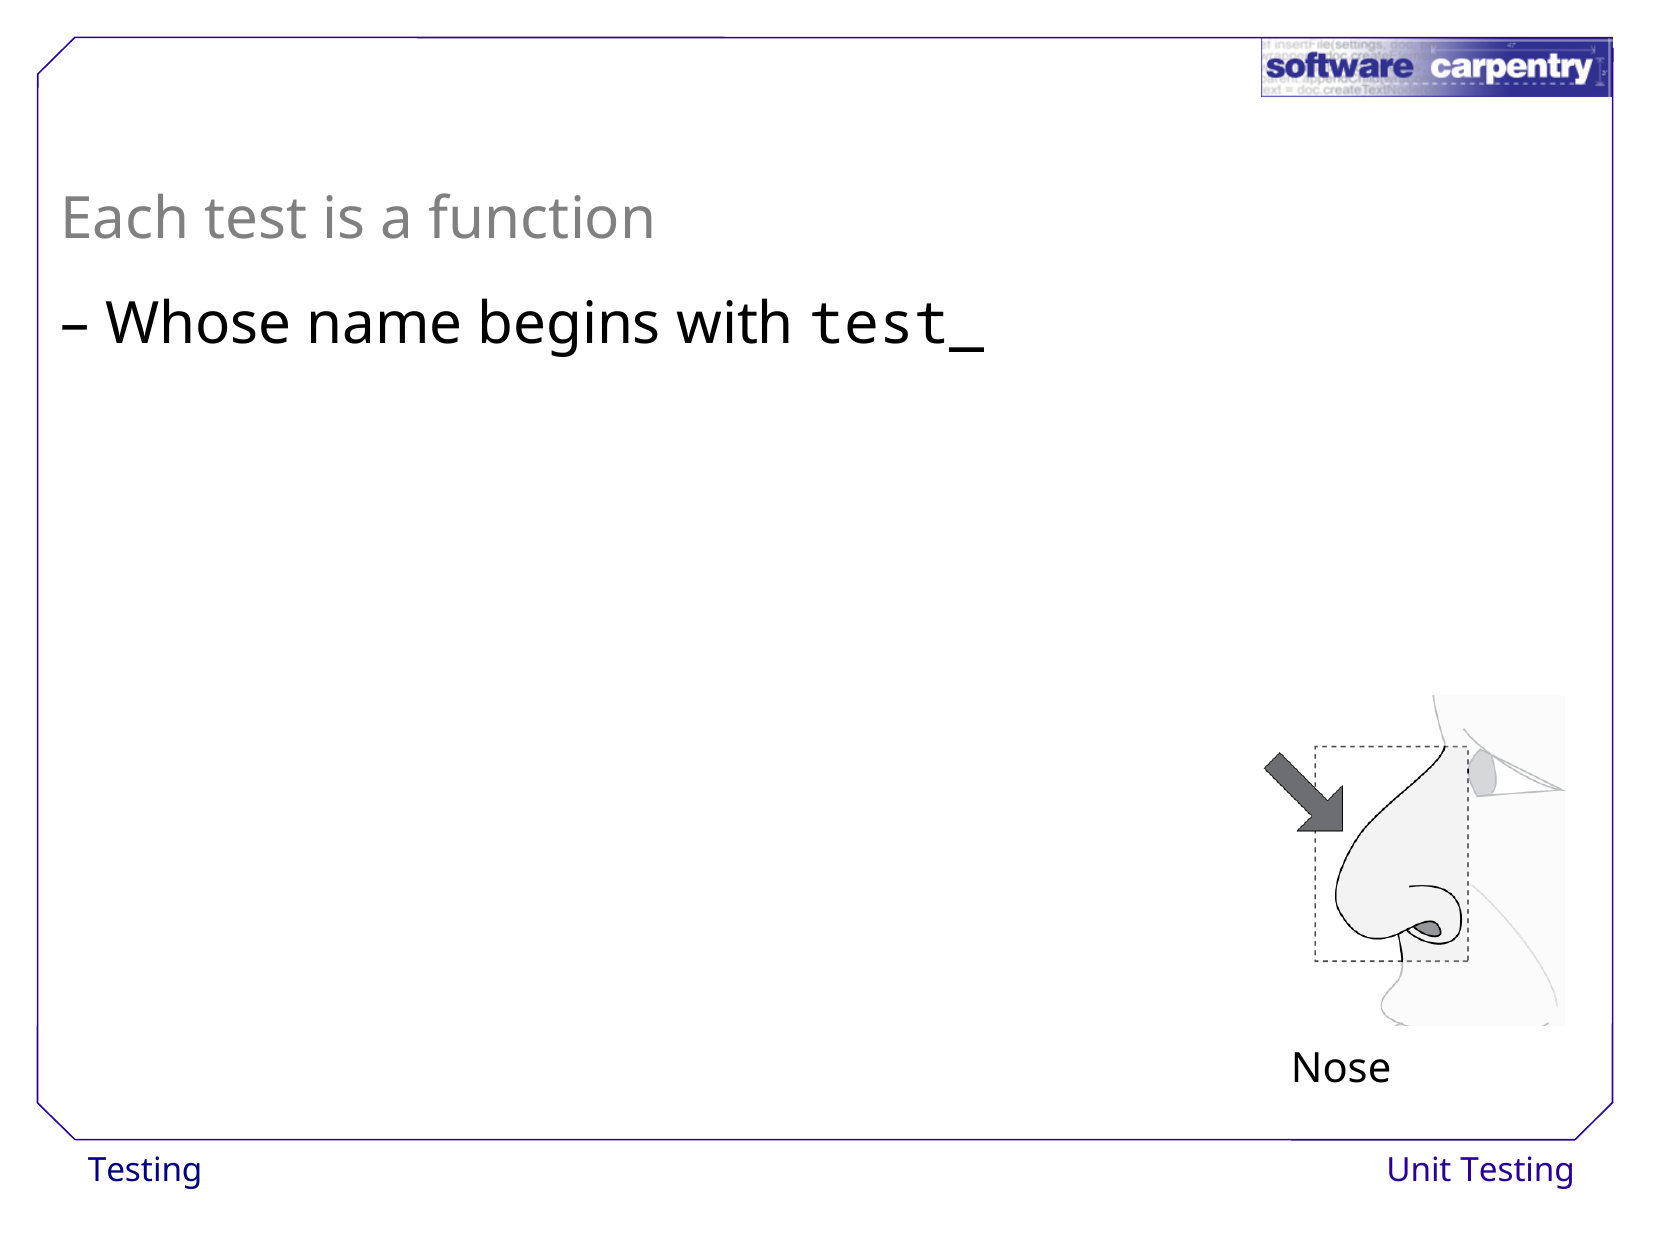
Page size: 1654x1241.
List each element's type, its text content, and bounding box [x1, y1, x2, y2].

picture [1234, 695, 1565, 1026]
text_box Each test is a function – Whose name begins with test_ [45, 137, 1150, 364]
picture [1261, 39, 1613, 97]
text_box Nose [1276, 1026, 1557, 1099]
